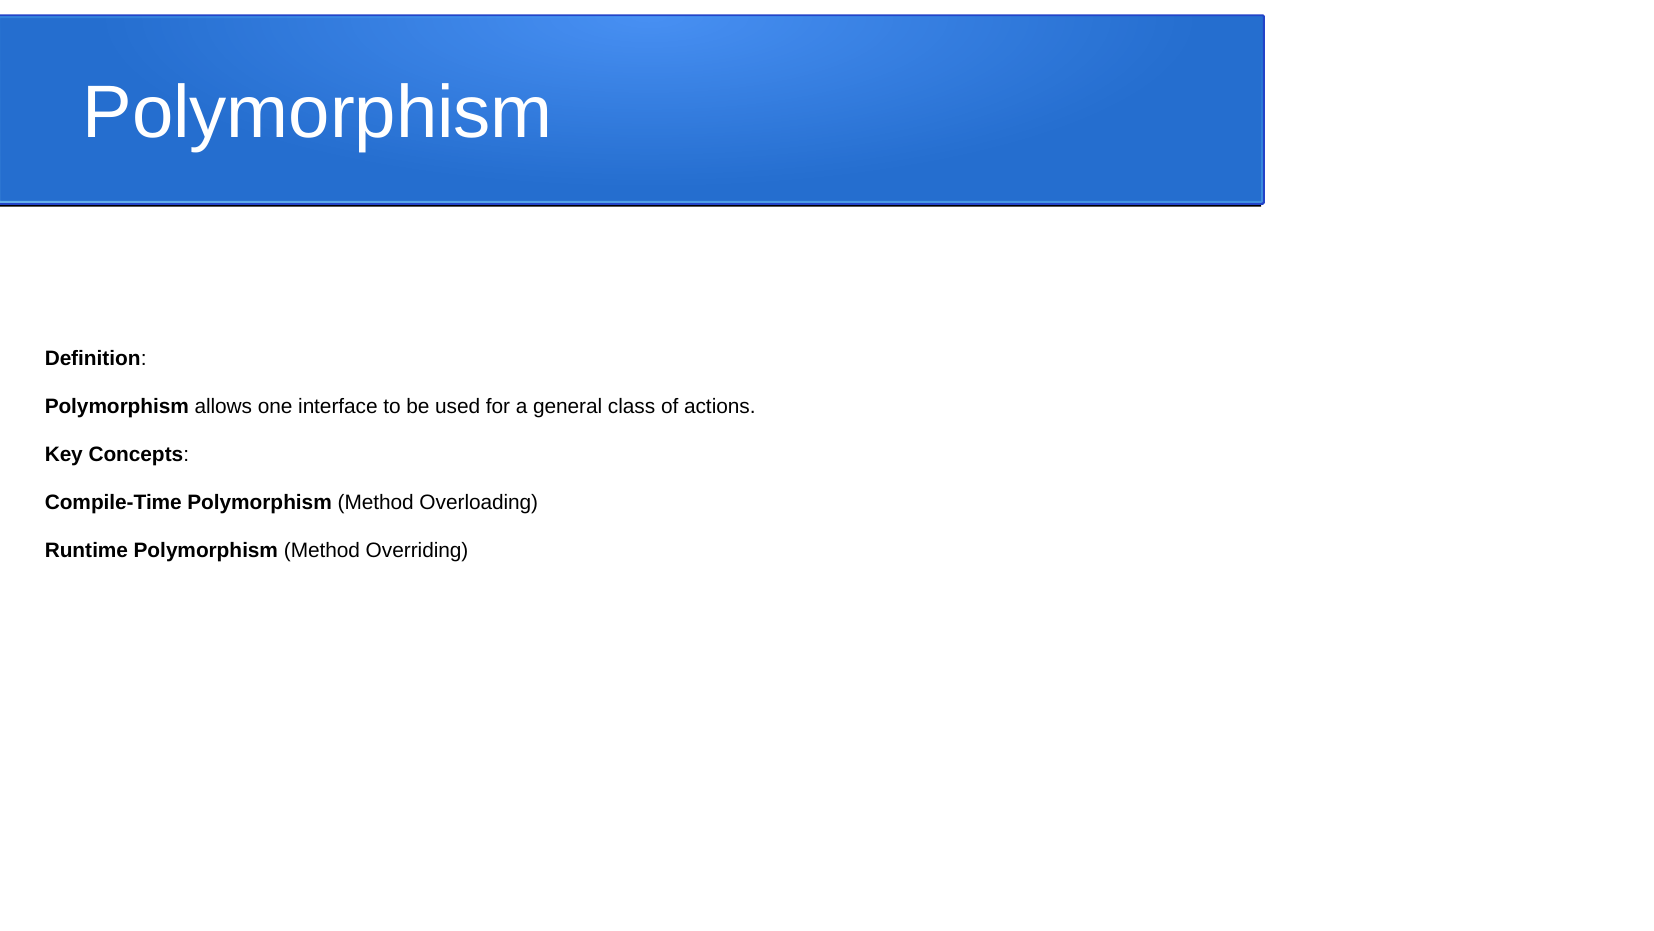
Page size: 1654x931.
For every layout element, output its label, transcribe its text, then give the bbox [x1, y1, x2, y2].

title Polymorphism [82, 35, 1235, 189]
text_box Definition: Polymorphism allows one interface to be used for a general class of actions. Key Concepts: Compile-Time Polymorphism (Method Overloading) Runtime Polymorphism (Method Overriding) [30, 339, 1194, 796]
